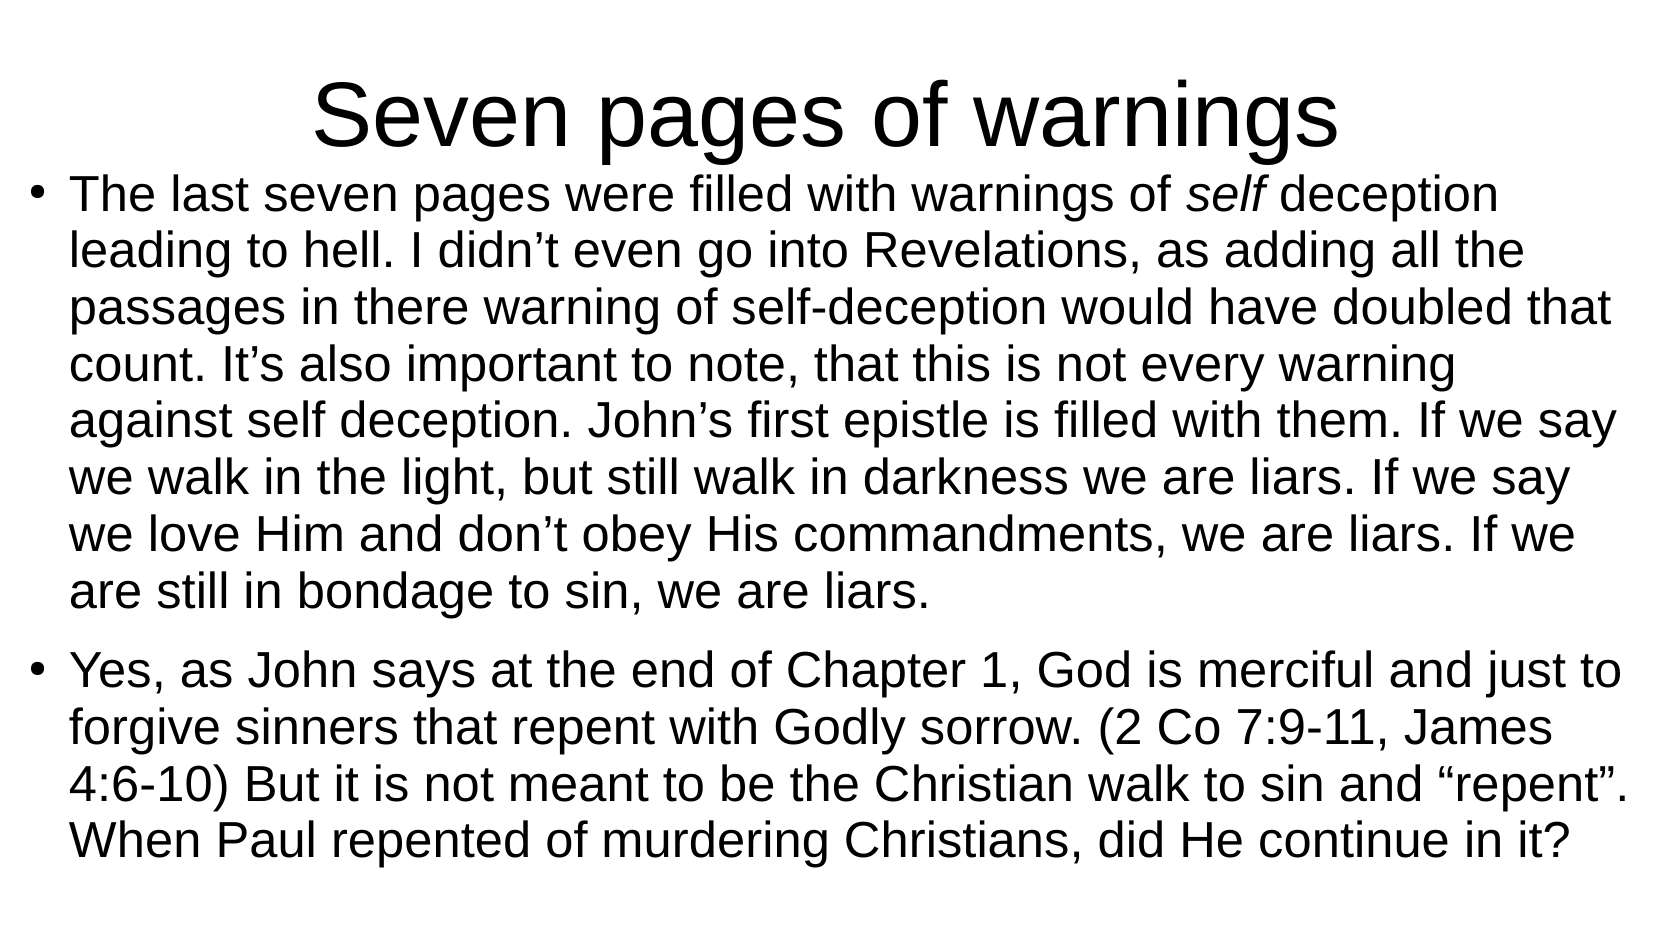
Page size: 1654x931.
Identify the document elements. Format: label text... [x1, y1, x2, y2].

title Seven pages of warnings [82, 37, 1571, 165]
list The last seven pages were filled with warnings of self deception leading to hell. I didn’t even go into Revelations, as adding all the passages in there warning of self-deception would have doubled that count. It’s also important to note, that this is not every warning against self deception. John’s first epistle is filled with them. If we say we walk in the light, but still walk in darkness we are liars. If we say we love Him and don’t obey His commandments, we are liars. If we are still in bondage to sin, we are liars. Yes, as John says at the end of Chapter 1, God is merciful and just to forgive sinners that repent with Godly sorrow. (2 Co 7:9-11, James 4:6-10) But it is not meant to be the Christian walk to sin and “repent”. When Paul repented of murdering Christians, did He continue in it? [15, 165, 1636, 916]
